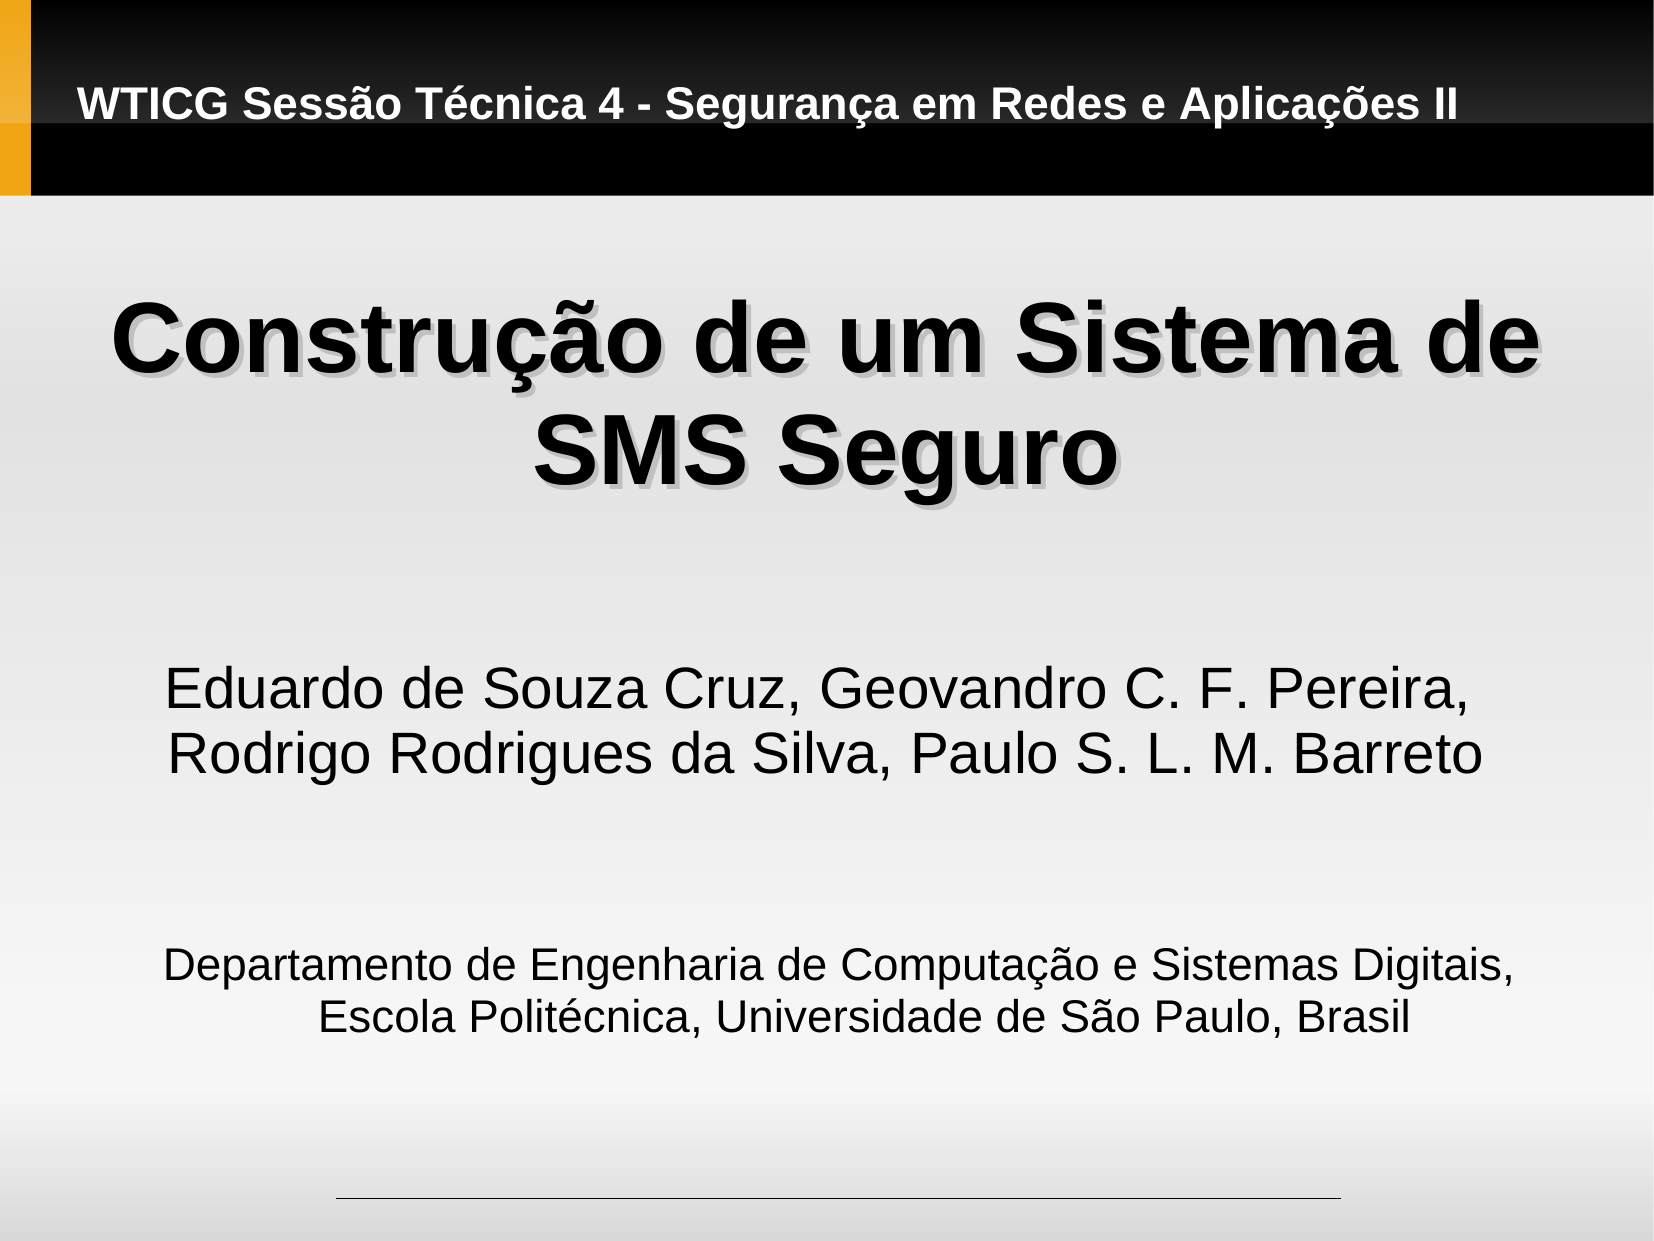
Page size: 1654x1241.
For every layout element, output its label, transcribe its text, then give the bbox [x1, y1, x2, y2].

picture [0, 0, 1654, 1241]
subtitle Construção de um Sistema de SMS Seguro Eduardo de Souza Cruz, Geovandro C. F. Pereira, Rodrigo Rodrigues da Silva, Paulo S. L. M. Barreto Departamento de Engenharia de Computação e Sistemas Digitais, Escola Politécnica, Universidade de São Paulo, Brasil [82, 282, 1571, 1117]
title WTICG Sessão Técnica 4 - Segurança em Redes e Aplicações II [76, 0, 1565, 208]
